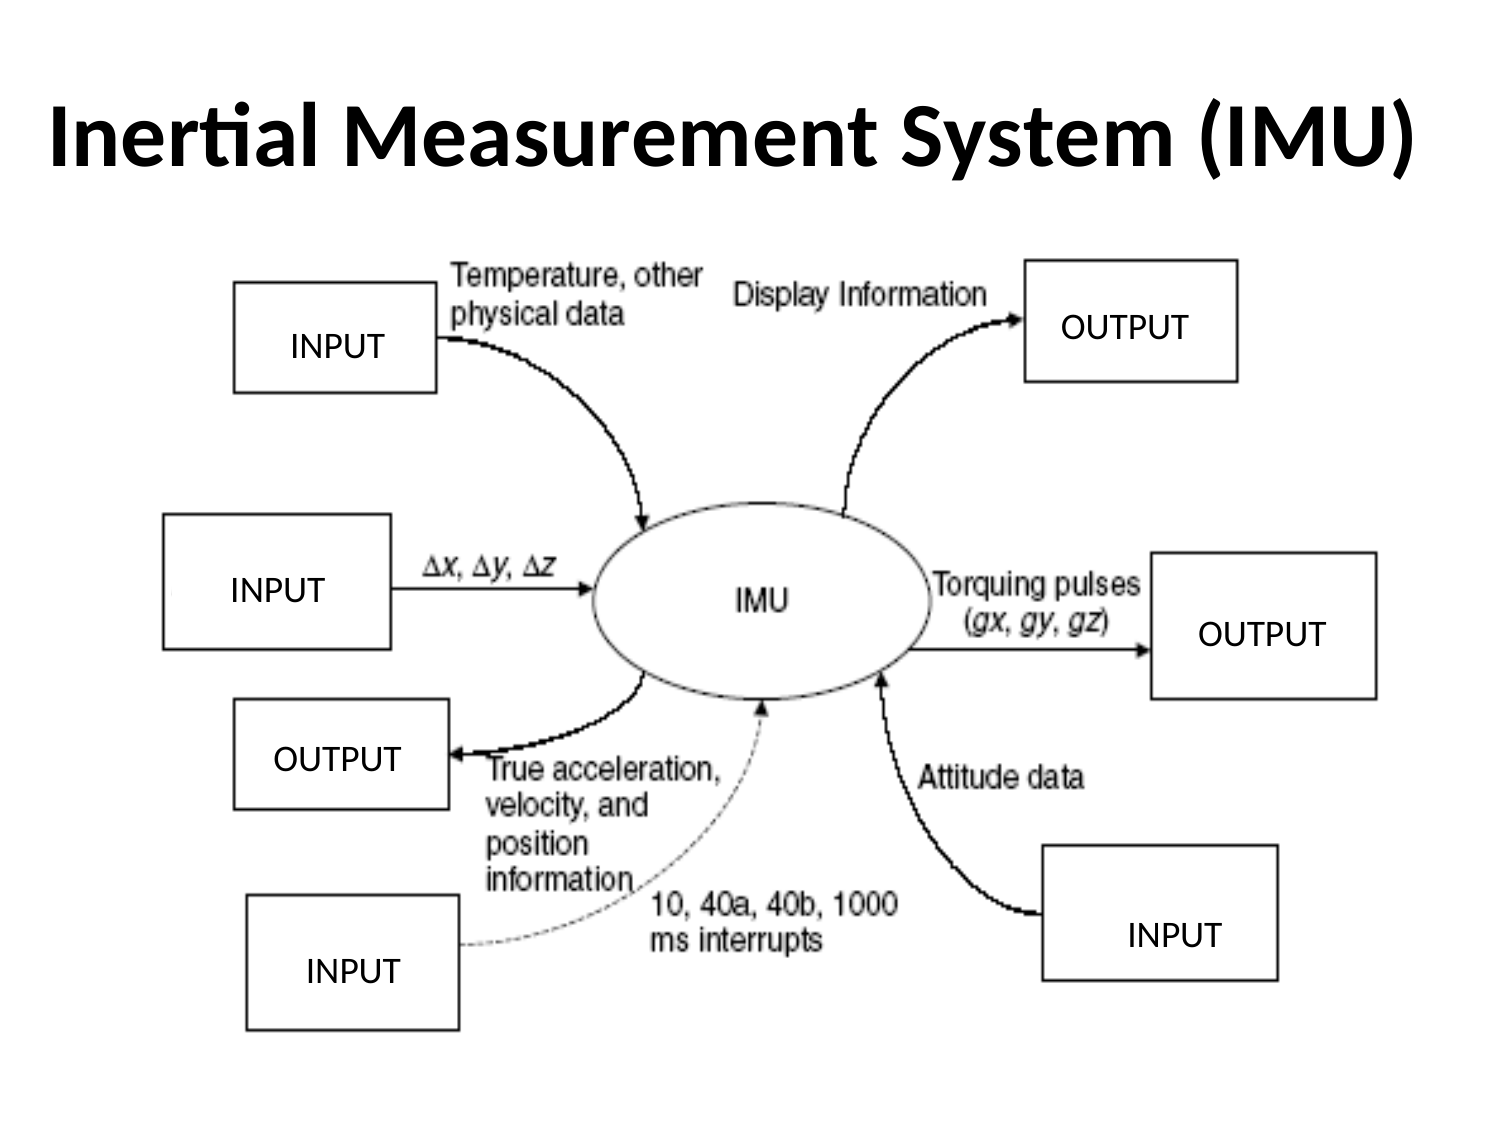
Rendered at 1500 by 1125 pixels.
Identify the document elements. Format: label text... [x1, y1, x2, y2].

text_box INPUT [1087, 888, 1263, 977]
text_box OUTPUT [1037, 281, 1213, 369]
text_box INPUT [249, 299, 426, 388]
title Inertial Measurement System (IMU) [0, 21, 1488, 238]
text_box OUTPUT [249, 712, 426, 801]
text_box OUTPUT [1174, 587, 1350, 676]
text_box INPUT [171, 543, 385, 632]
text_box INPUT [265, 924, 441, 1013]
picture [125, 224, 1401, 1038]
